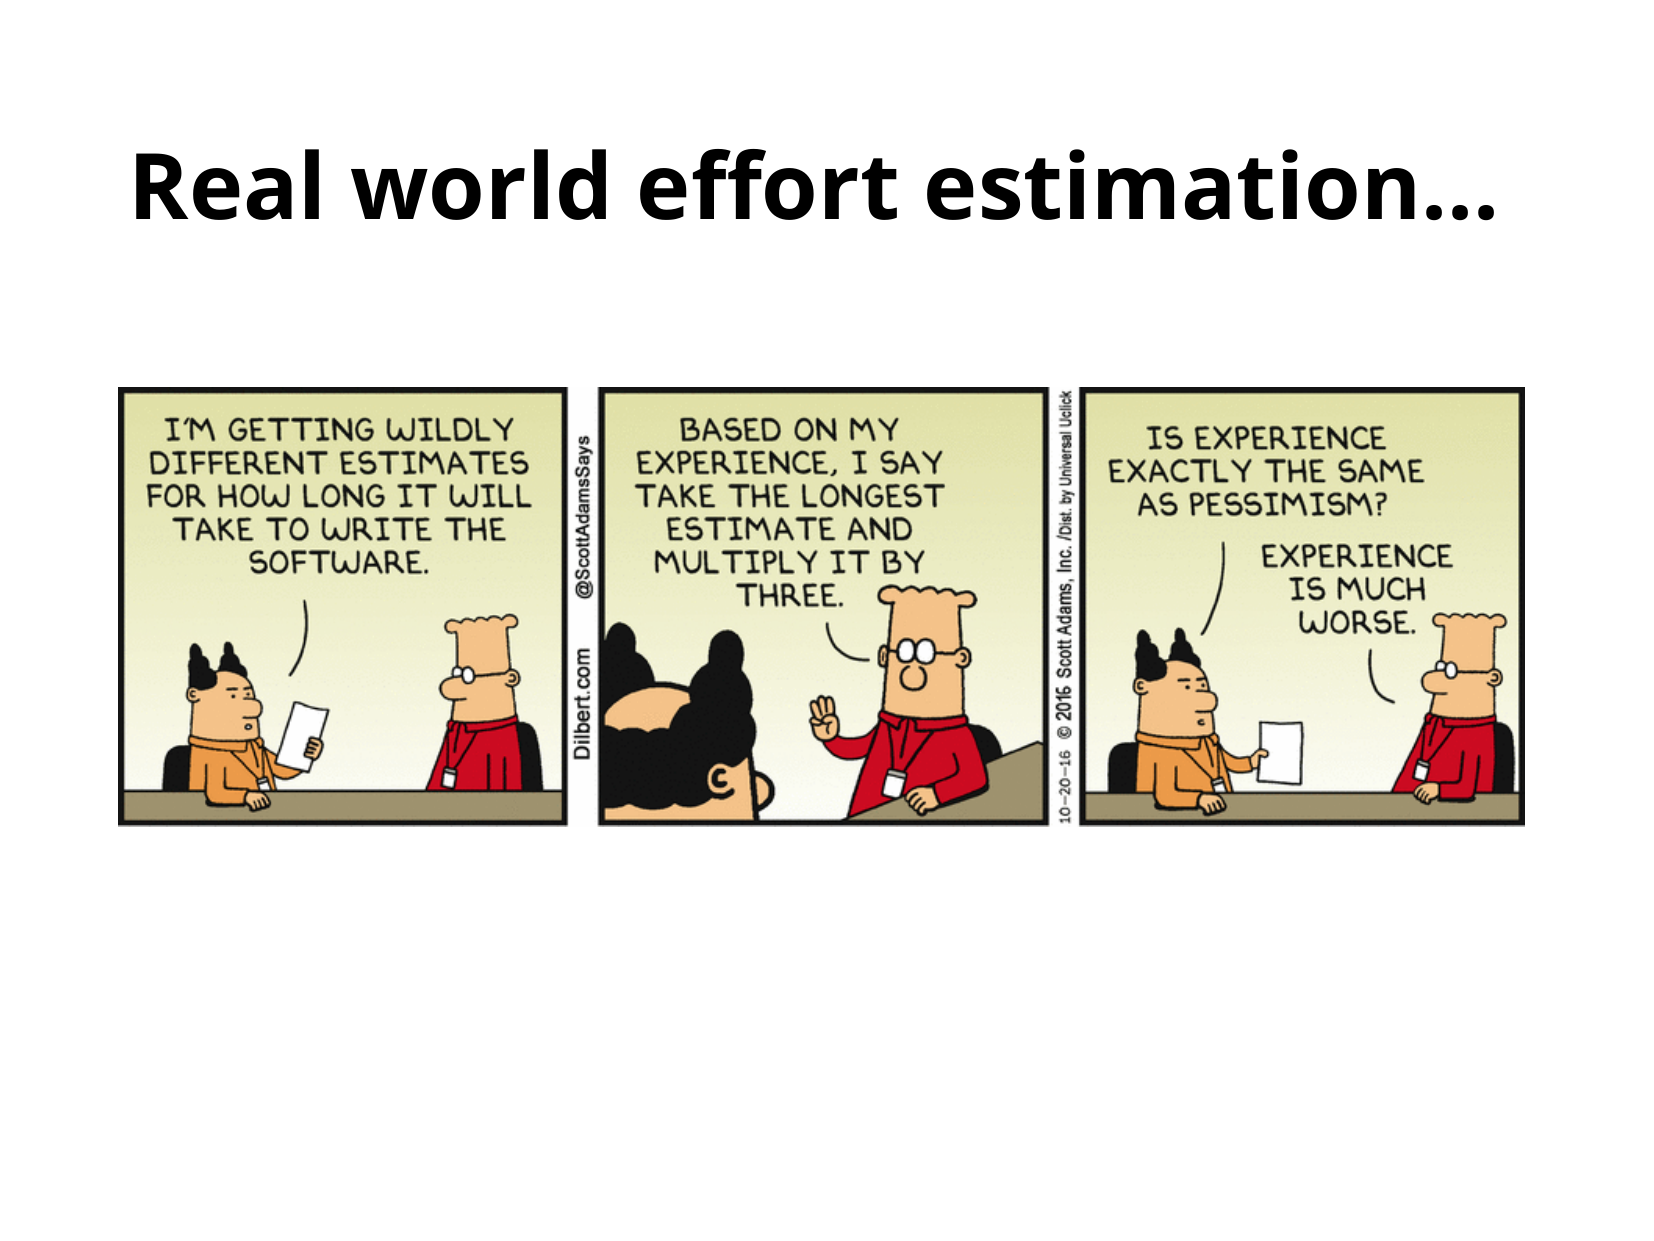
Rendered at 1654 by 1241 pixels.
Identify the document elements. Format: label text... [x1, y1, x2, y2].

picture [118, 387, 1525, 827]
title Real world effort estimation... [70, 49, 1559, 319]
